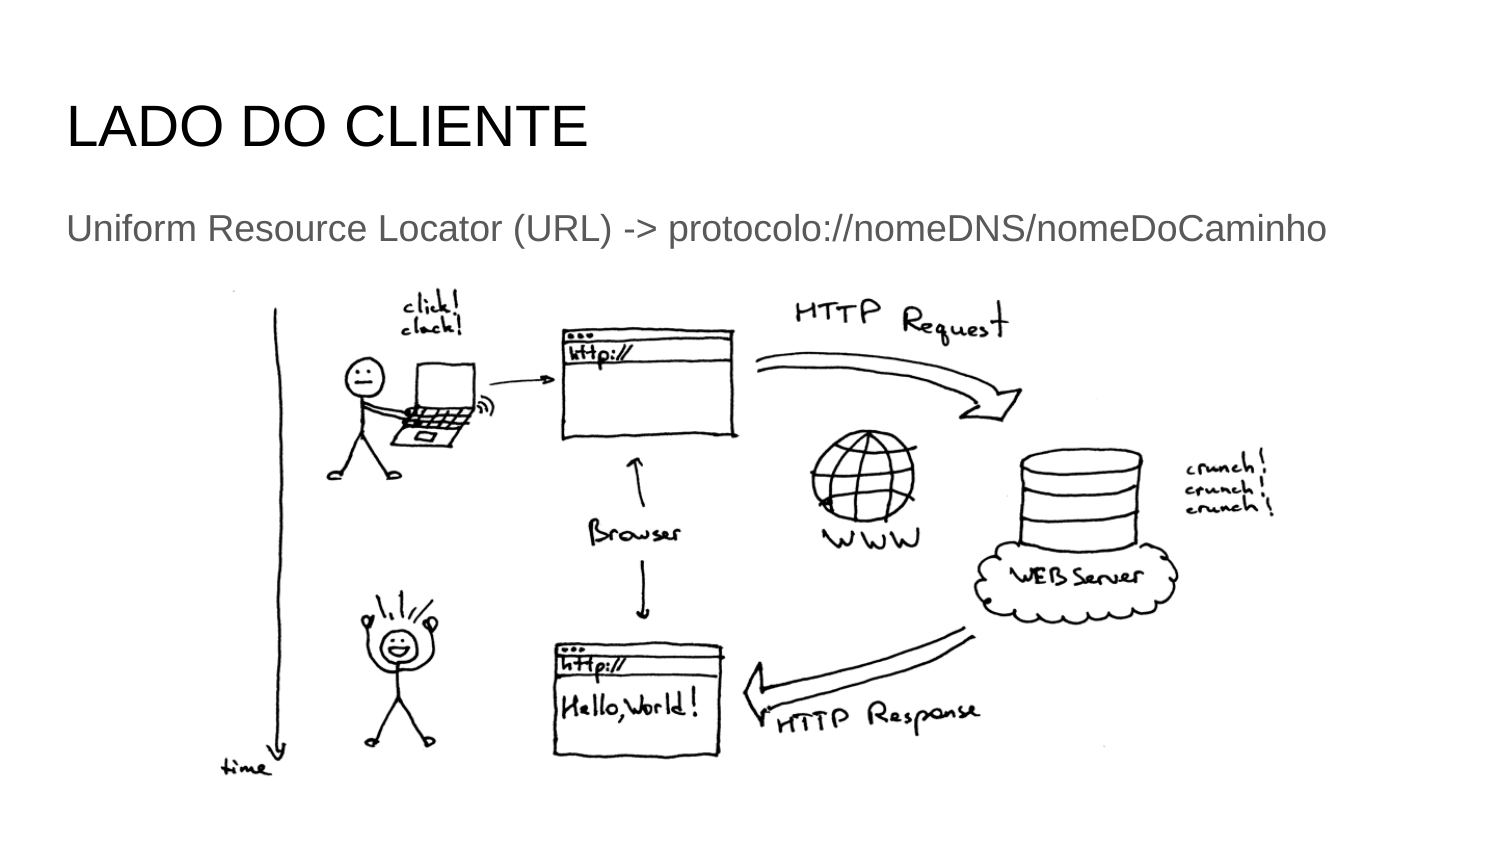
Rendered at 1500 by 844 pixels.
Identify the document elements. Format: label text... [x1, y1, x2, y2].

title LADO DO CLIENTE [51, 72, 1449, 167]
list Uniform Resource Locator (URL) -> protocolo://nomeDNS/nomeDoCaminho [51, 189, 1449, 750]
picture [218, 273, 1282, 792]
